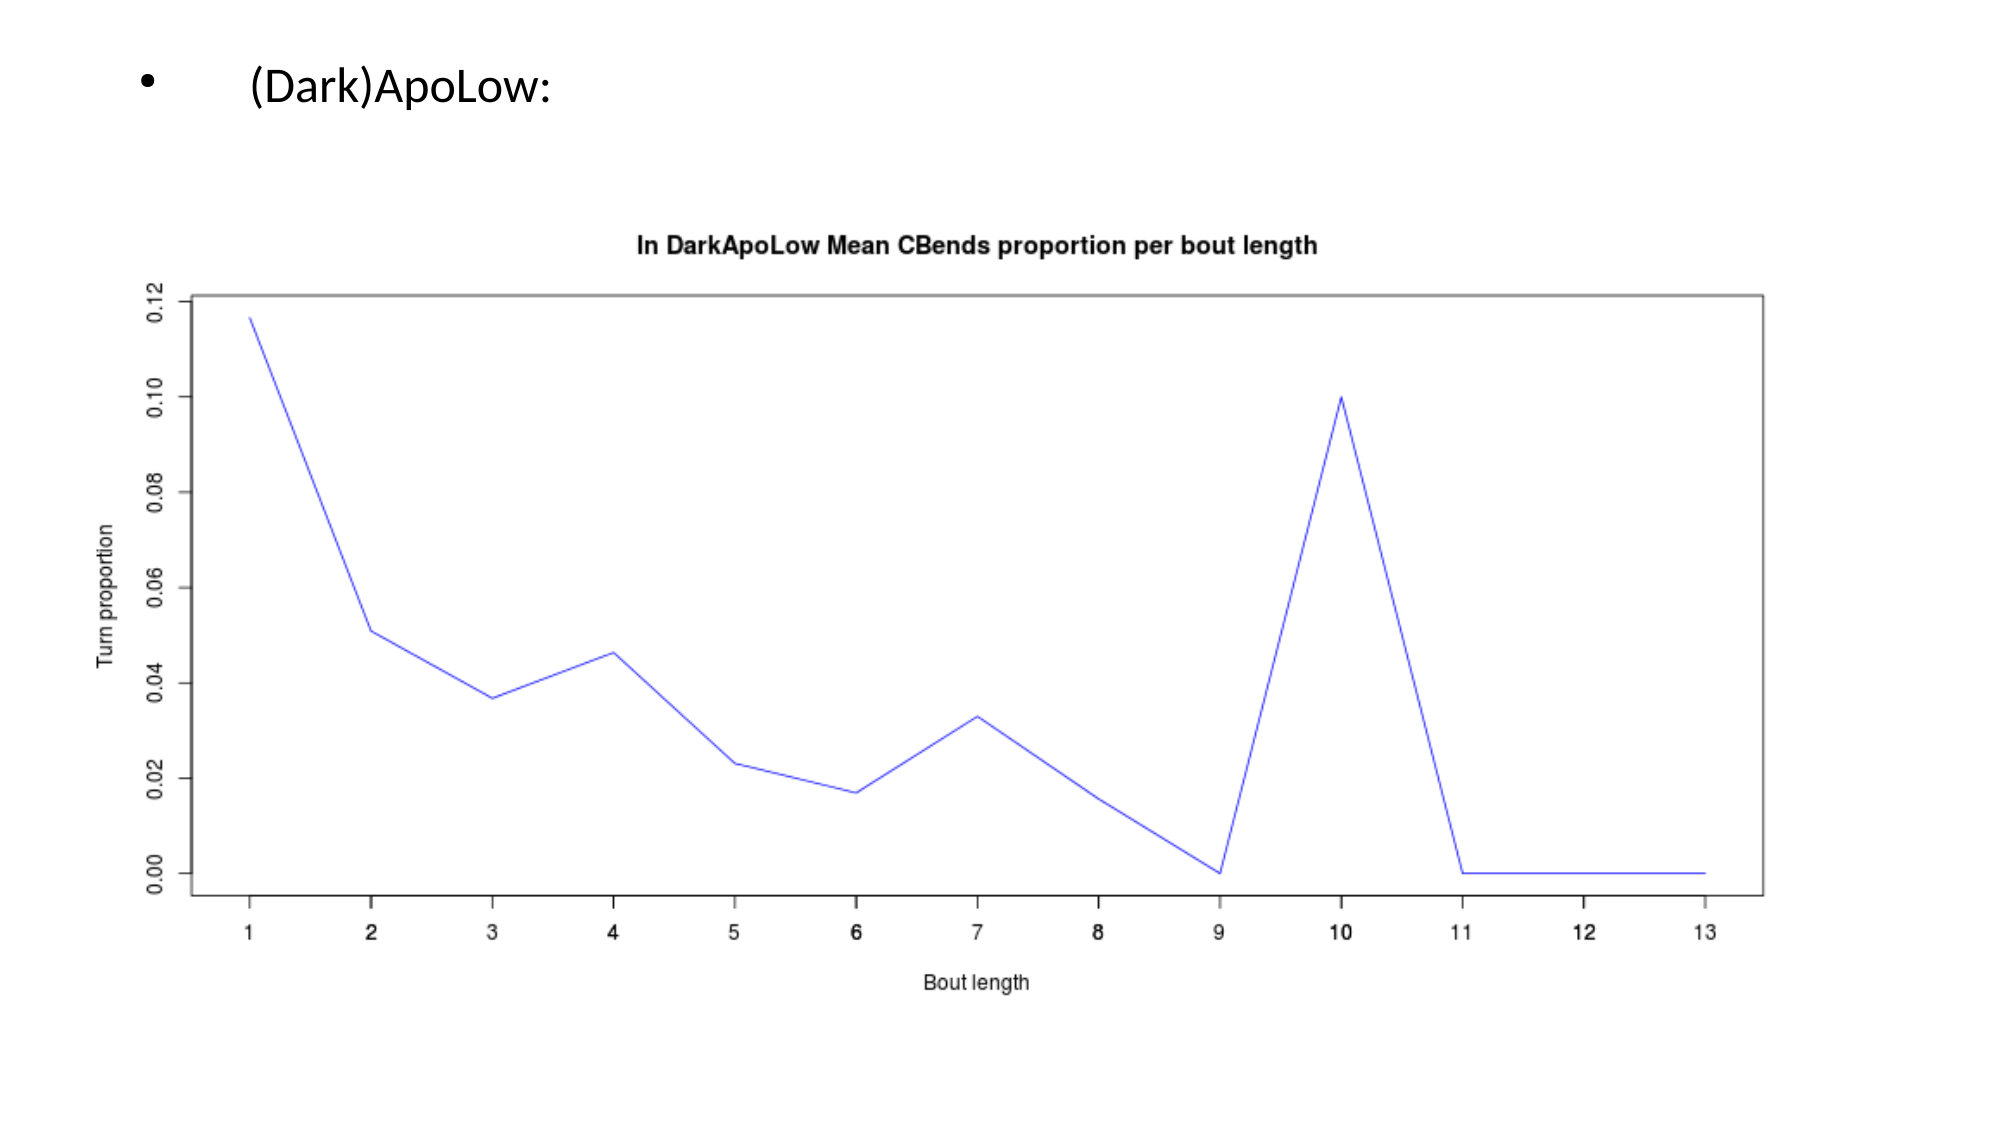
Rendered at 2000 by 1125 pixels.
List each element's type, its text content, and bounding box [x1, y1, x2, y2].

text_box (Dark)ApoLow: [0, 0, 2000, 946]
picture [90, 194, 1816, 1023]
